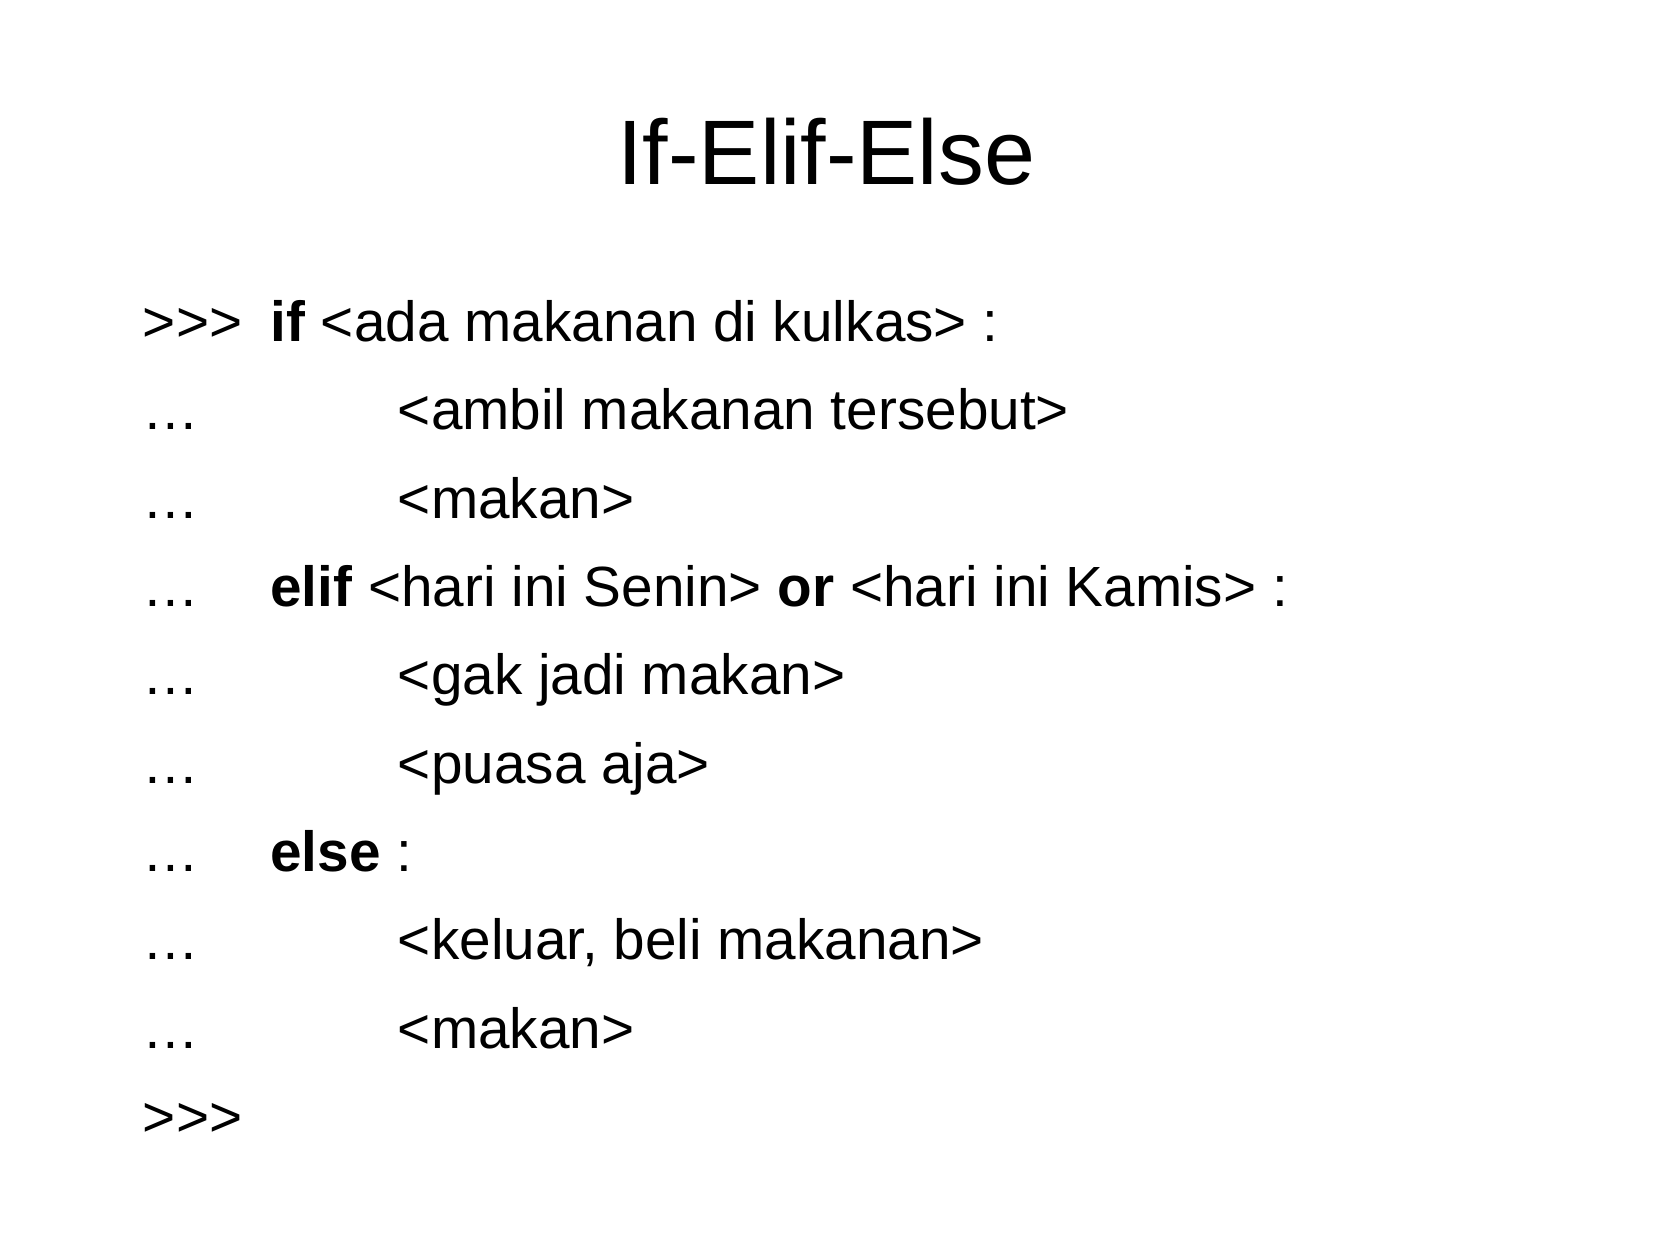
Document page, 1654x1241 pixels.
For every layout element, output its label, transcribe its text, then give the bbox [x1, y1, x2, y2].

list >>> if <ada makanan di kulkas> : … <ambil makanan tersebut> … <makan> … elif <hari ini Senin> or <hari ini Kamis> : … <gak jadi makan> … <puasa aja> … else : … <keluar, beli makanan> … <makan> >>> [82, 290, 1571, 1156]
title If-Elif-Else [82, 49, 1571, 257]
